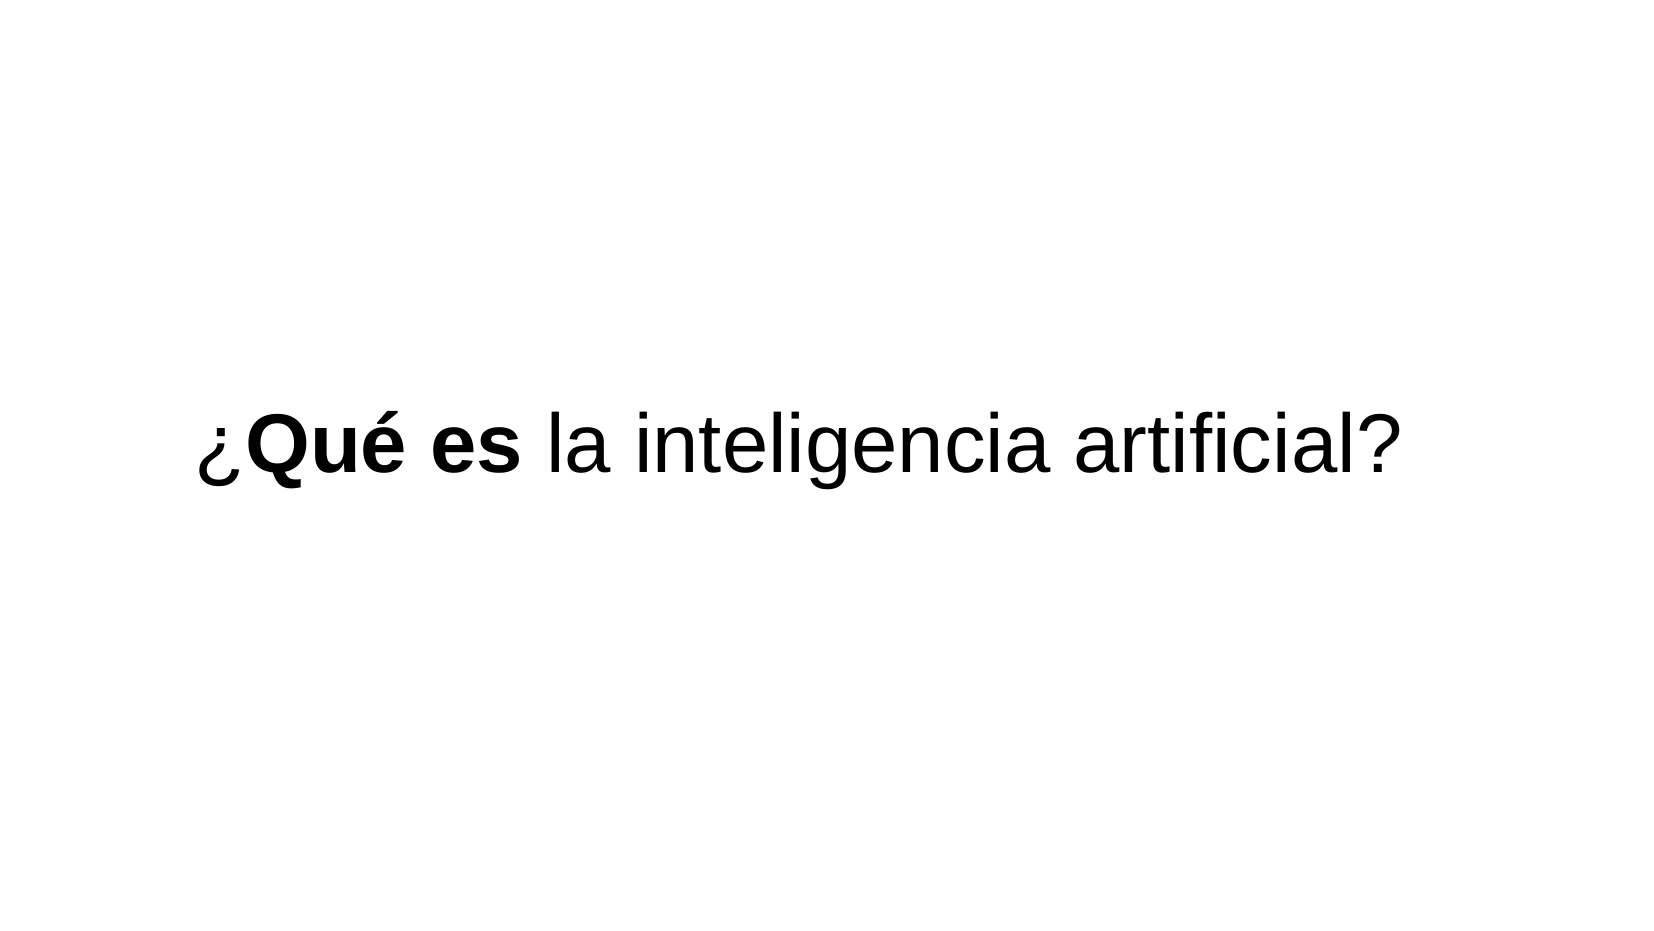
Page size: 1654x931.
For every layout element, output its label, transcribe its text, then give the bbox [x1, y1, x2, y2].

text_box ¿Qué es la inteligencia artificial? [180, 390, 1441, 483]
